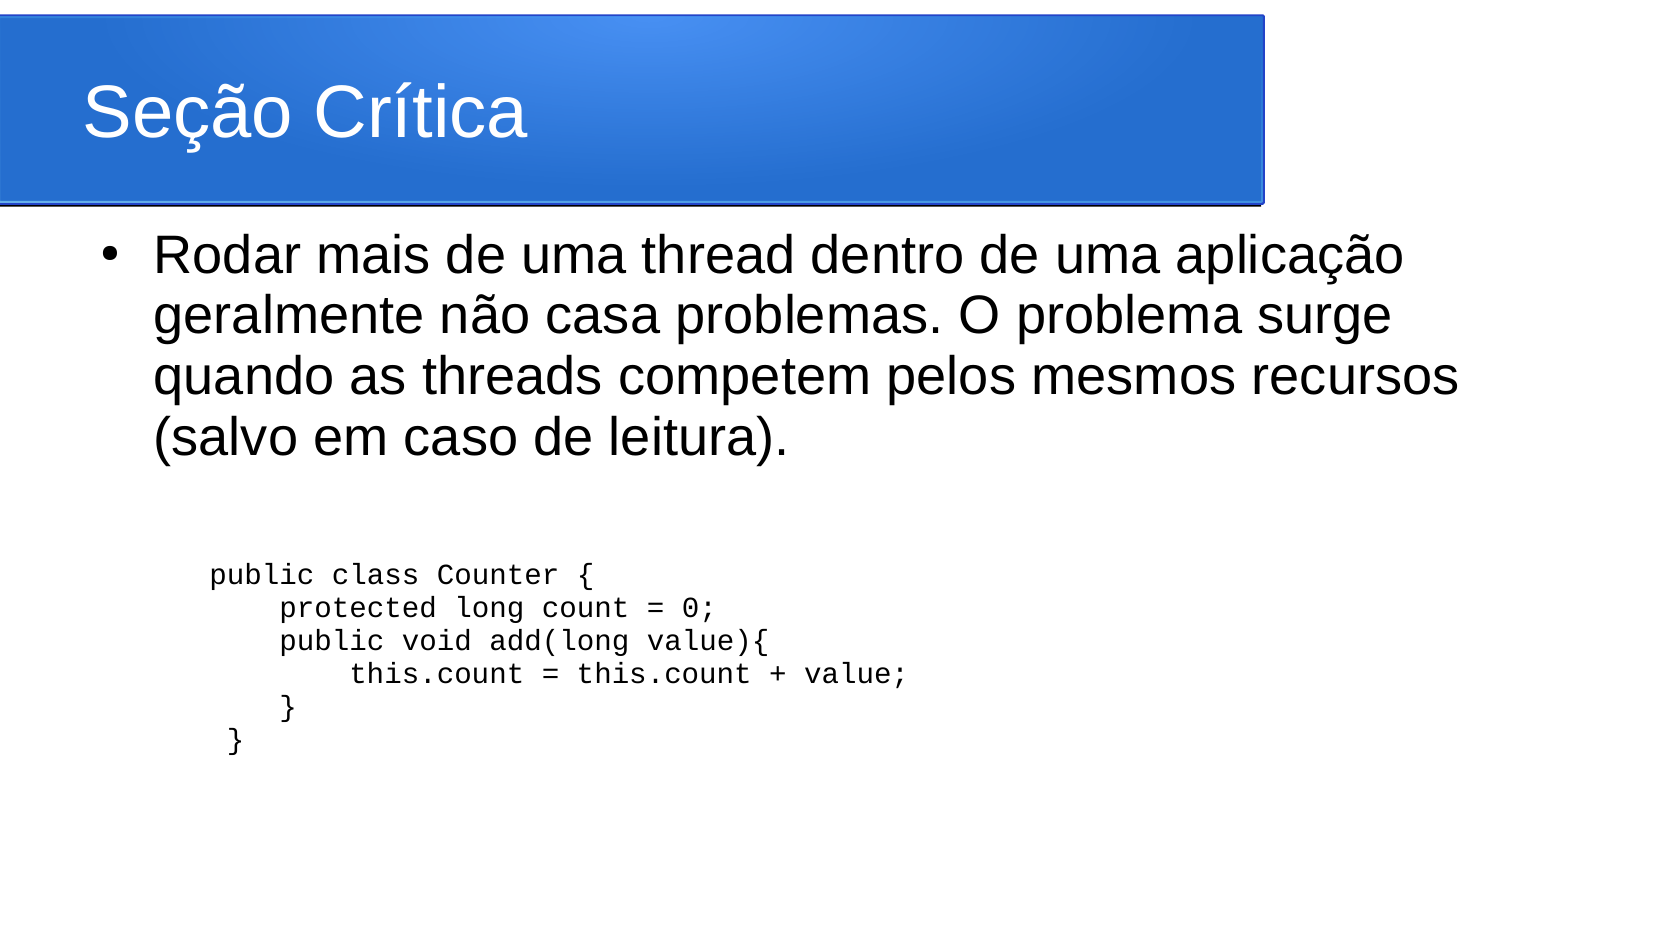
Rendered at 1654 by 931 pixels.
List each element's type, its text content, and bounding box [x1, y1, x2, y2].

text_box public class Counter { protected long count = 0; public void add(long value){ this.count = this.count + value; } } [177, 552, 1134, 865]
list Rodar mais de uma thread dentro de uma aplicação geralmente não casa problemas. O problema surge quando as threads competem pelos mesmos recursos (salvo em caso de leitura). [82, 224, 1571, 764]
title Seção Crítica [82, 35, 1235, 189]
